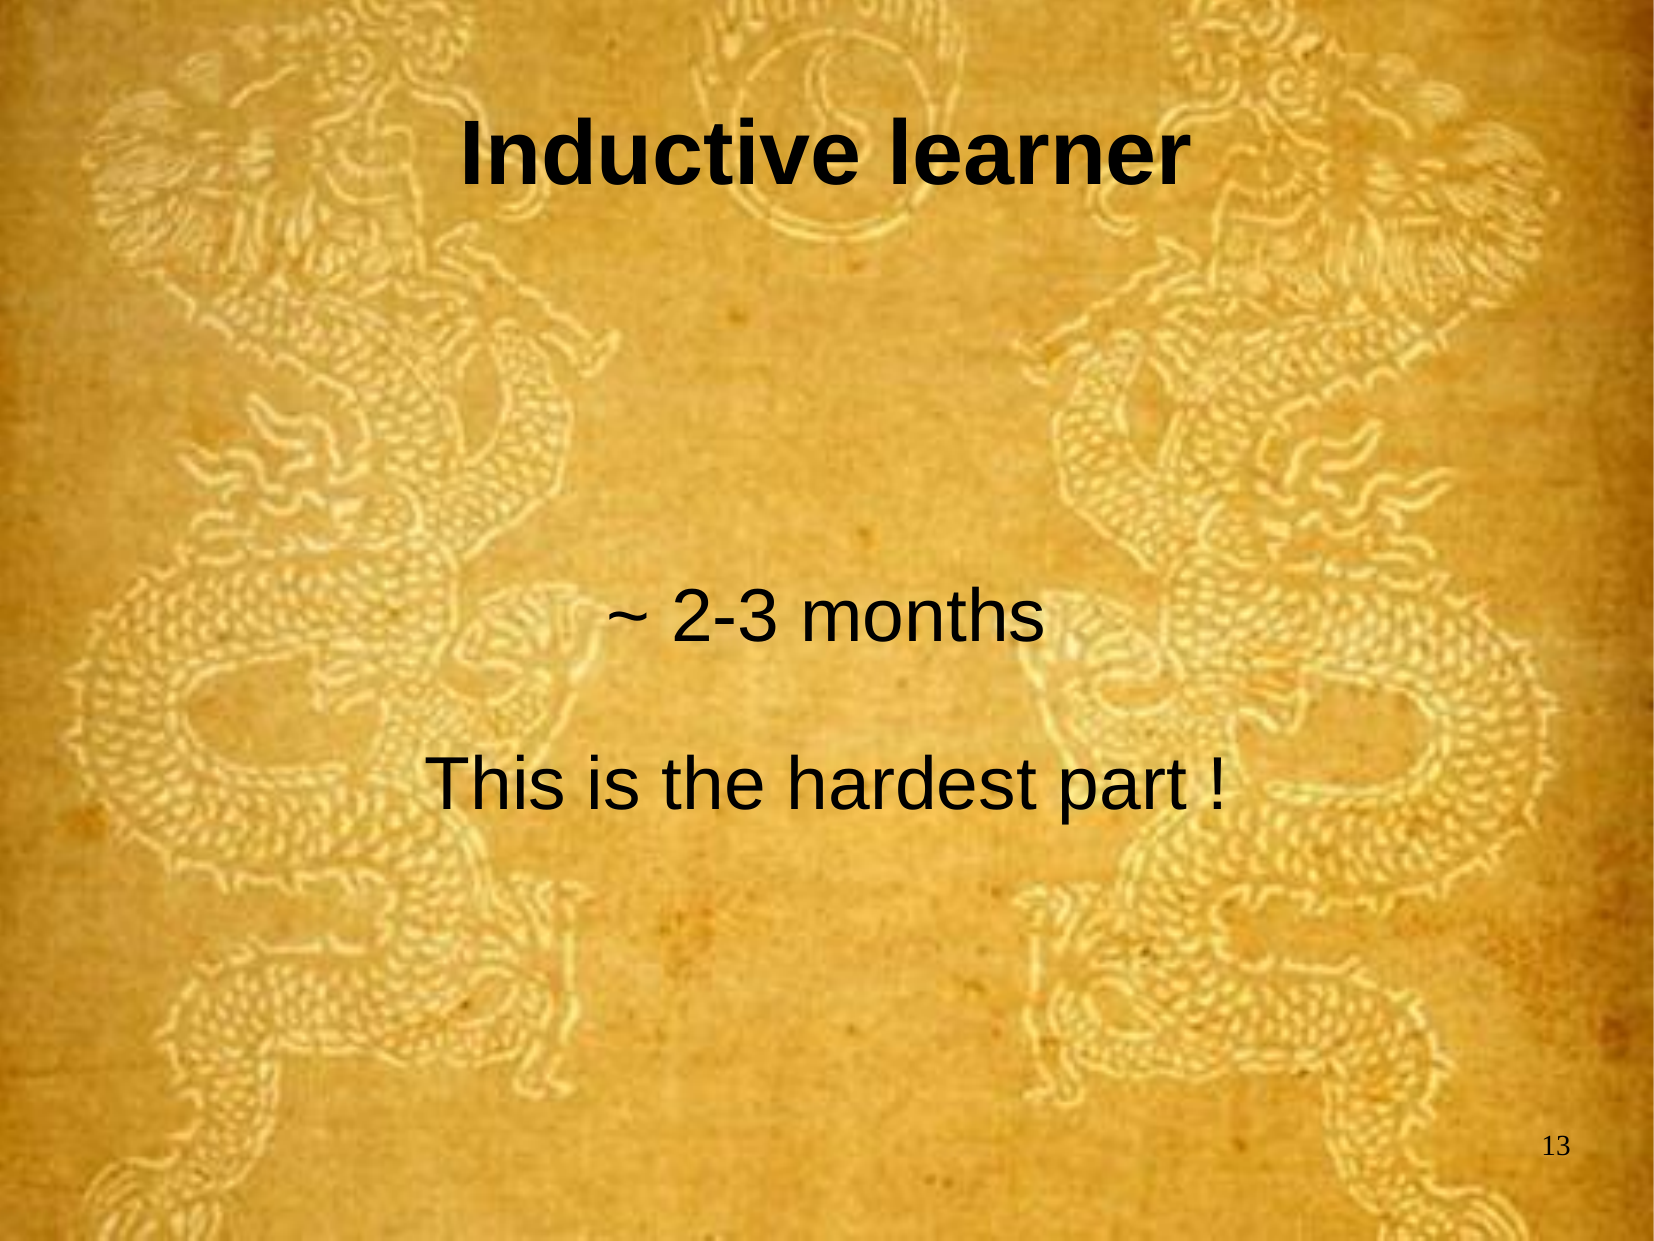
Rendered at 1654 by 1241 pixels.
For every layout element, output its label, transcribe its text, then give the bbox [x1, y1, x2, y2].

subtitle ~ 2-3 months This is the hardest part ! [82, 297, 1571, 1102]
picture [0, 0, 1654, 1241]
title Inductive learner [82, 56, 1571, 250]
